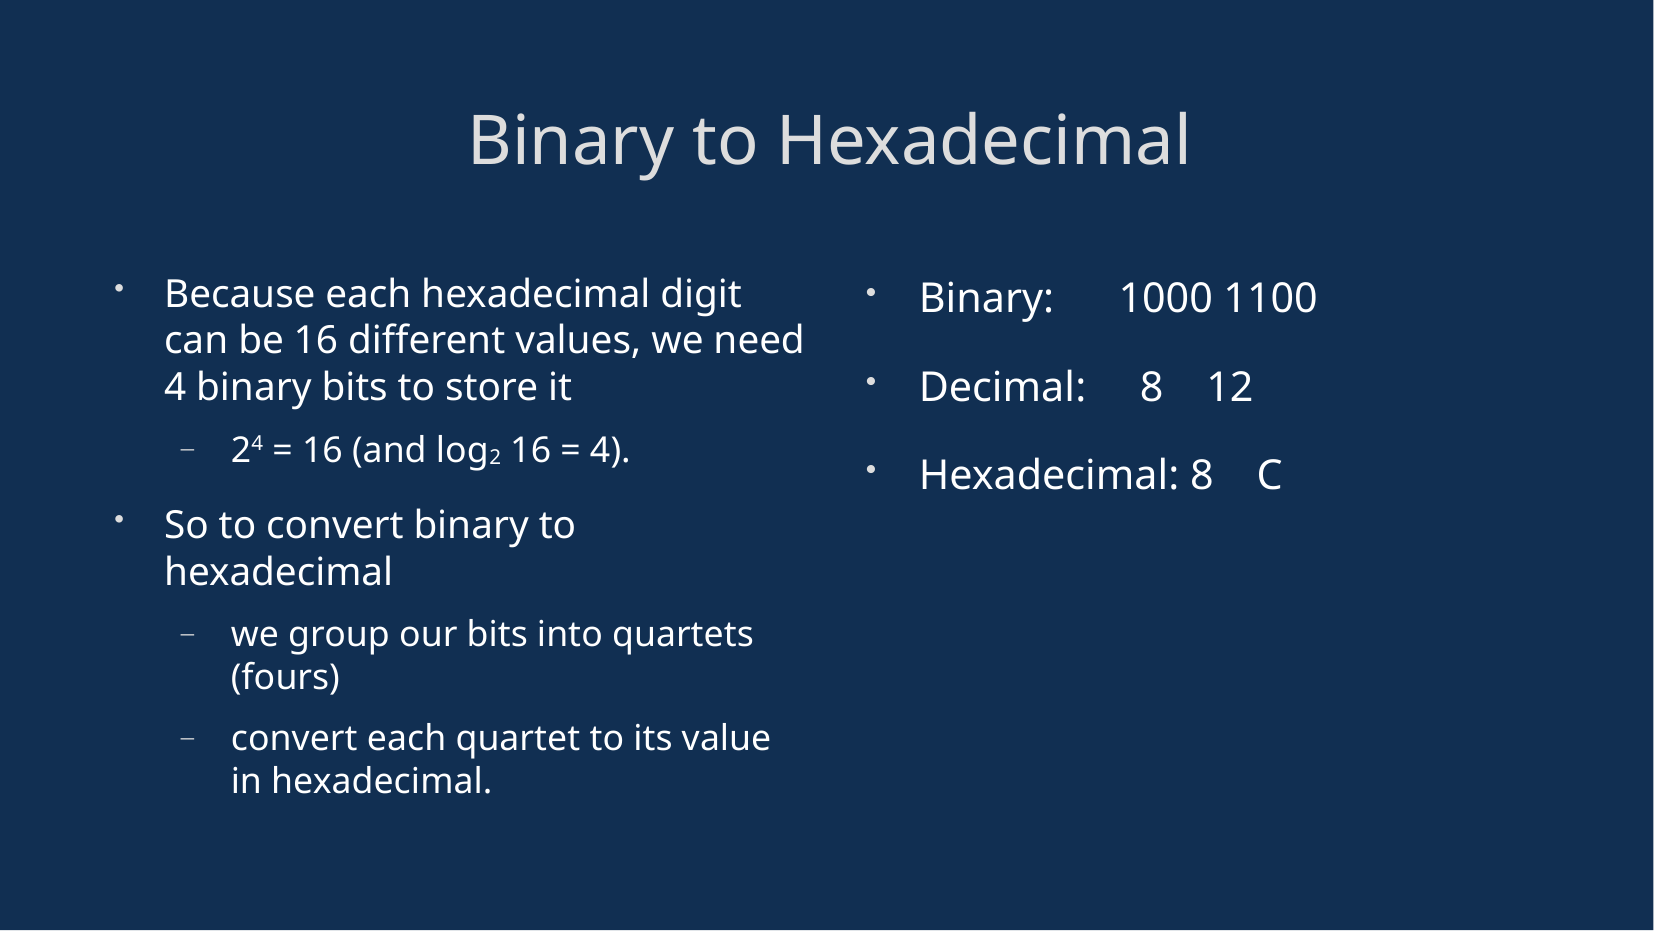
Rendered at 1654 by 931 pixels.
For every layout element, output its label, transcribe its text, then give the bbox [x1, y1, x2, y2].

list Because each hexadecimal digit can be 16 different values, we need 4 binary bits to store it 24 = 16 (and log2 16 = 4). So to convert binary to hexadecimal we group our bits into quartets (fours) convert each quartet to its value in hexadecimal. [97, 268, 813, 806]
title Binary to Hexadecimal [97, 56, 1563, 220]
list Binary: 1000 1100 Decimal: 8 12 Hexadecimal: 8 C [848, 268, 1563, 806]
